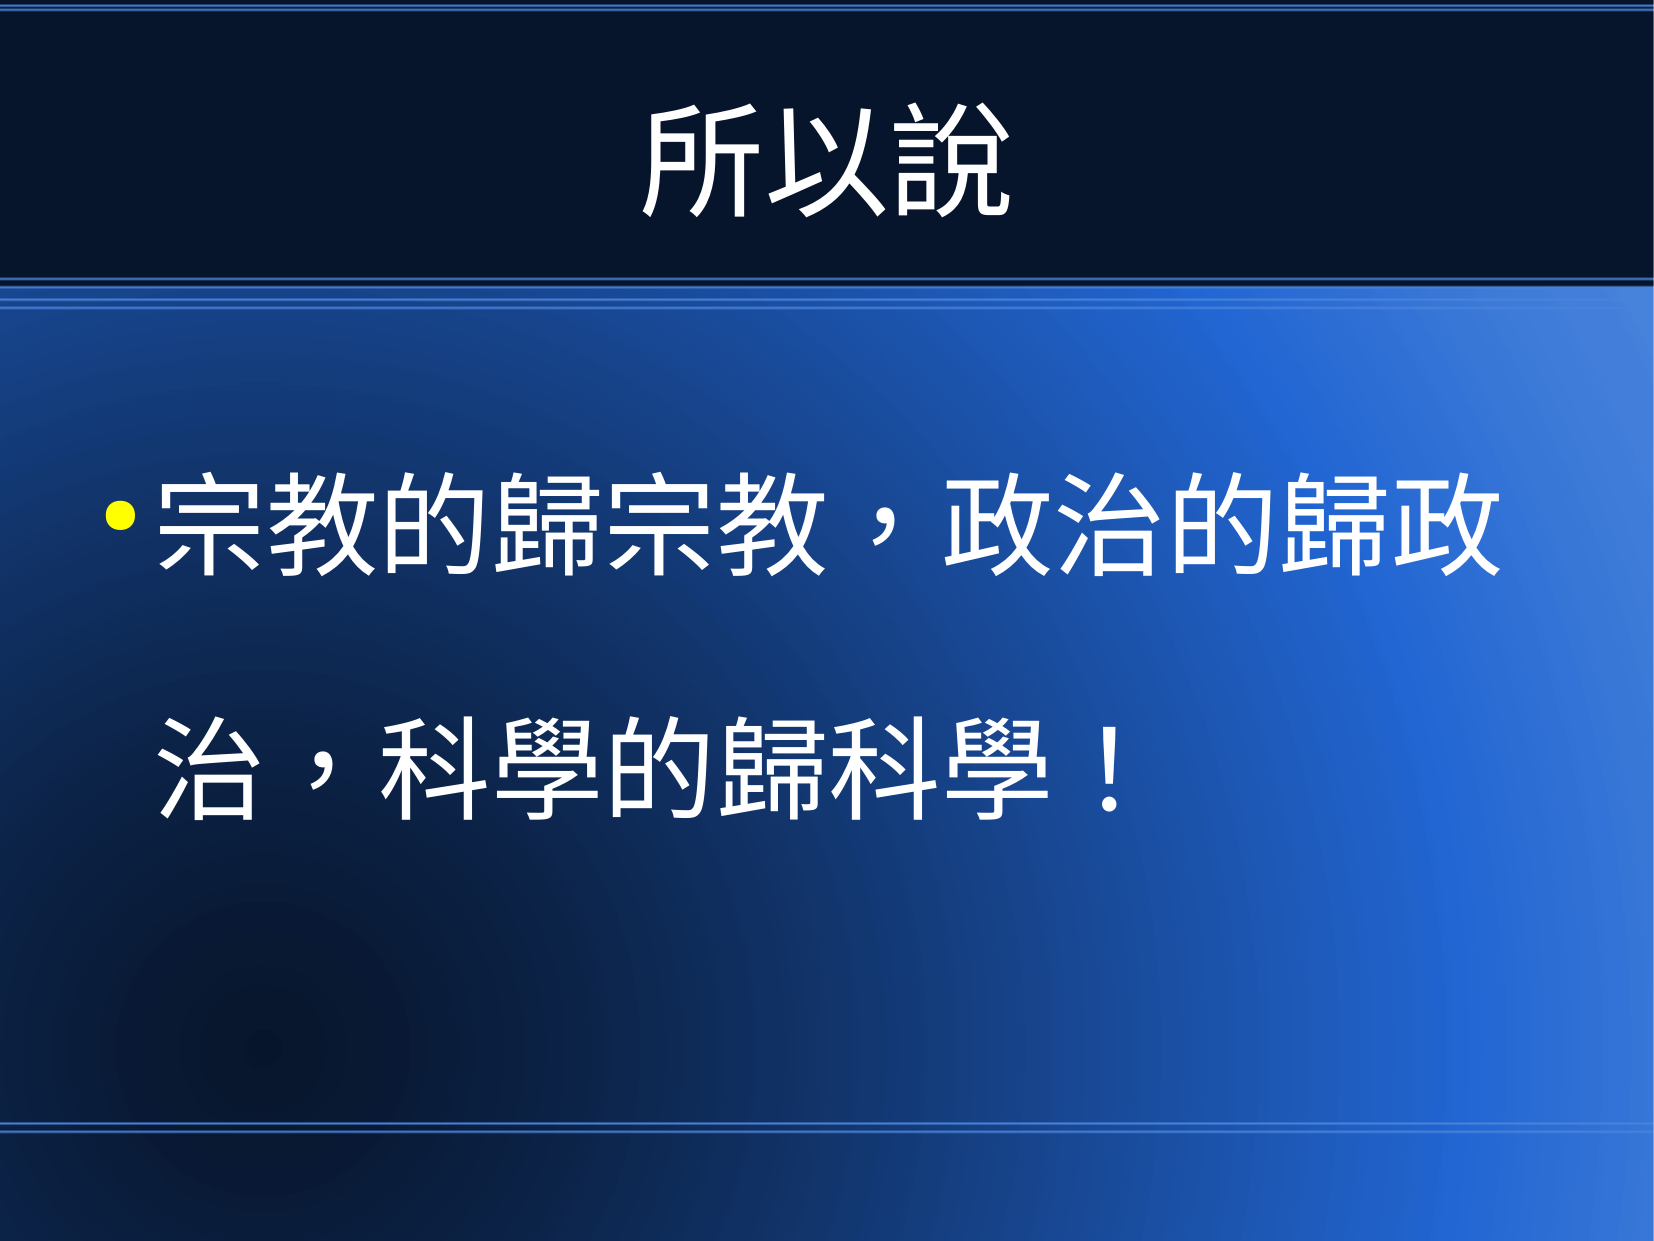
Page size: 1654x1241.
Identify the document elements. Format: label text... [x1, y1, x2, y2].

title 所以說 [82, 49, 1571, 257]
picture [0, 0, 1654, 1241]
list 宗教的歸宗教，政治的歸政治，科學的歸科學！ [82, 355, 1571, 1241]
